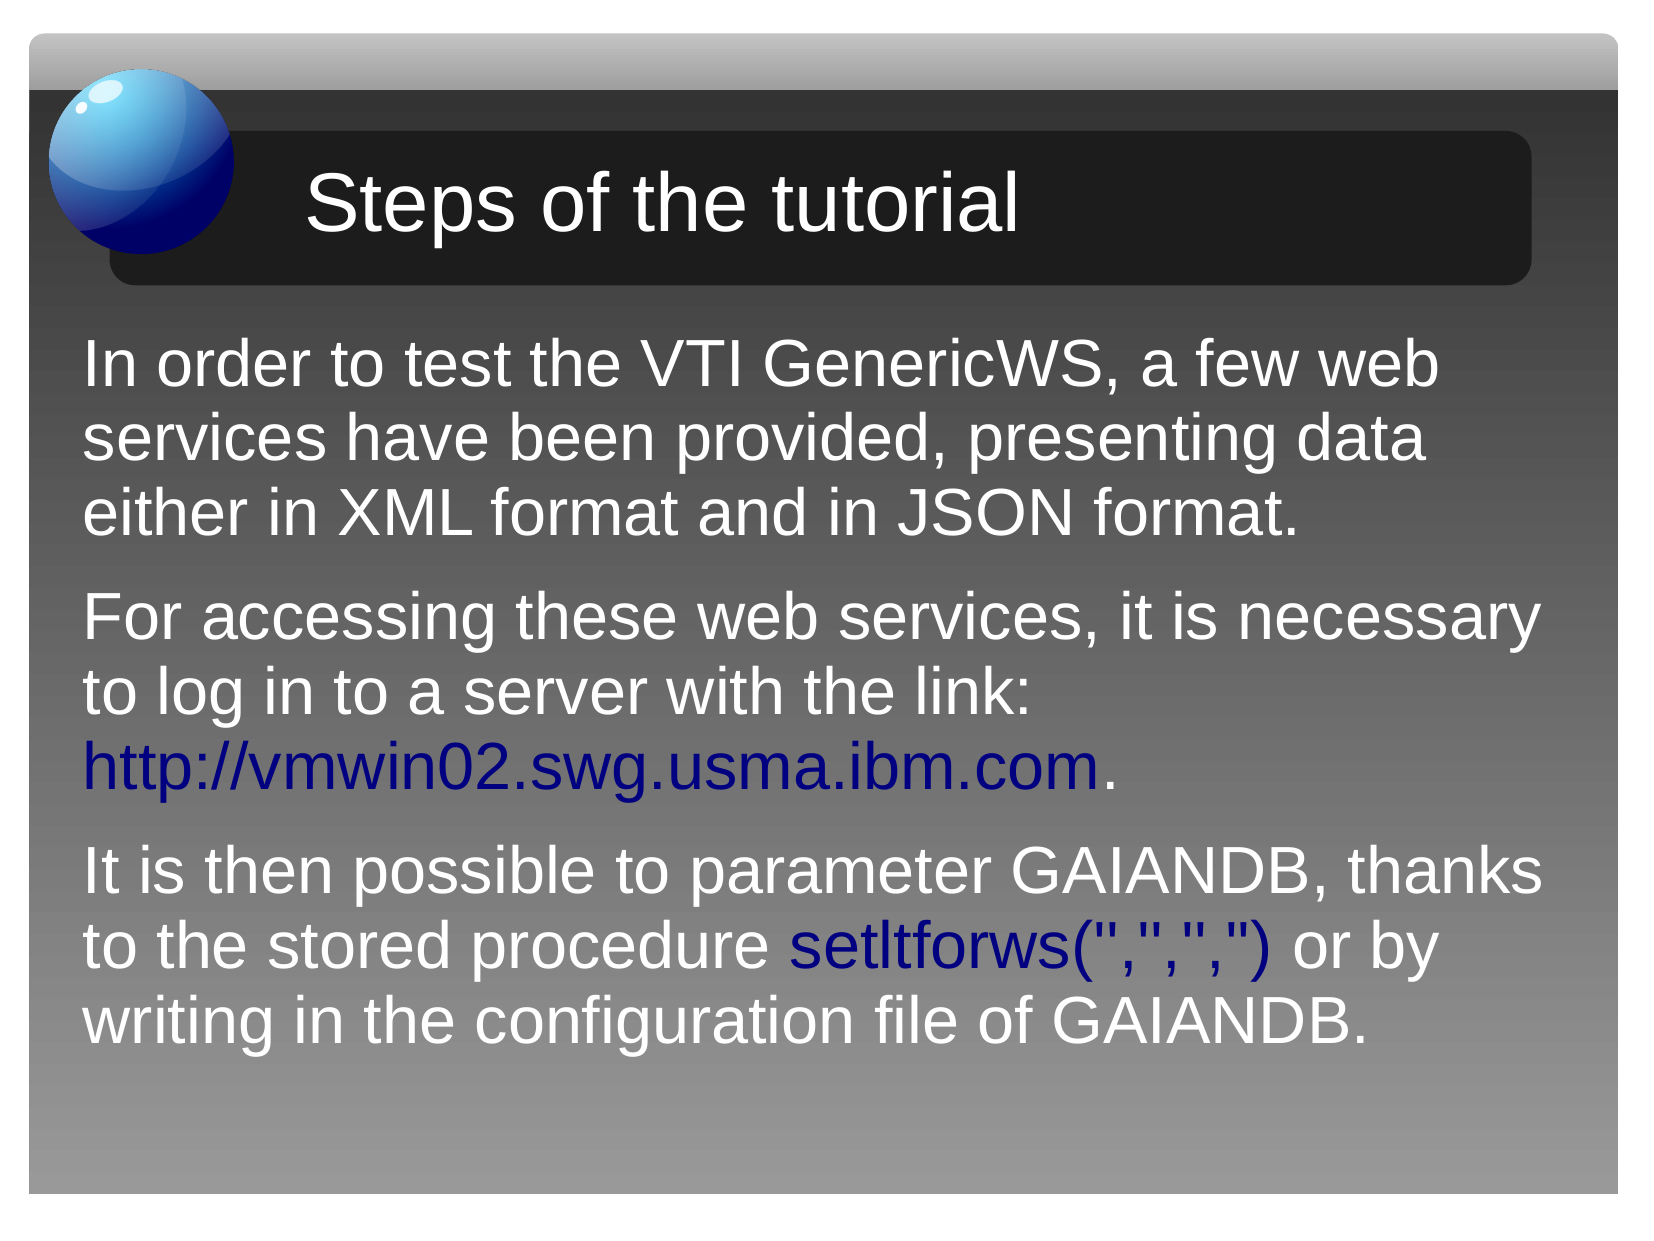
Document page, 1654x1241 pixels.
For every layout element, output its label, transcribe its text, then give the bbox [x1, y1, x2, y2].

picture [29, 57, 253, 266]
title Steps of the tutorial [82, 137, 1571, 267]
list In order to test the VTI GenericWS, a few web services have been provided, presenting data either in XML format and in JSON format. For accessing these web services, it is necessary to log in to a server with the link: http://vmwin02.swg.usma.ibm.com. It is then possible to parameter GAIANDB, thanks to the stored procedure setltforws('','','','') or by writing in the configuration file of GAIANDB. [82, 325, 1571, 1130]
